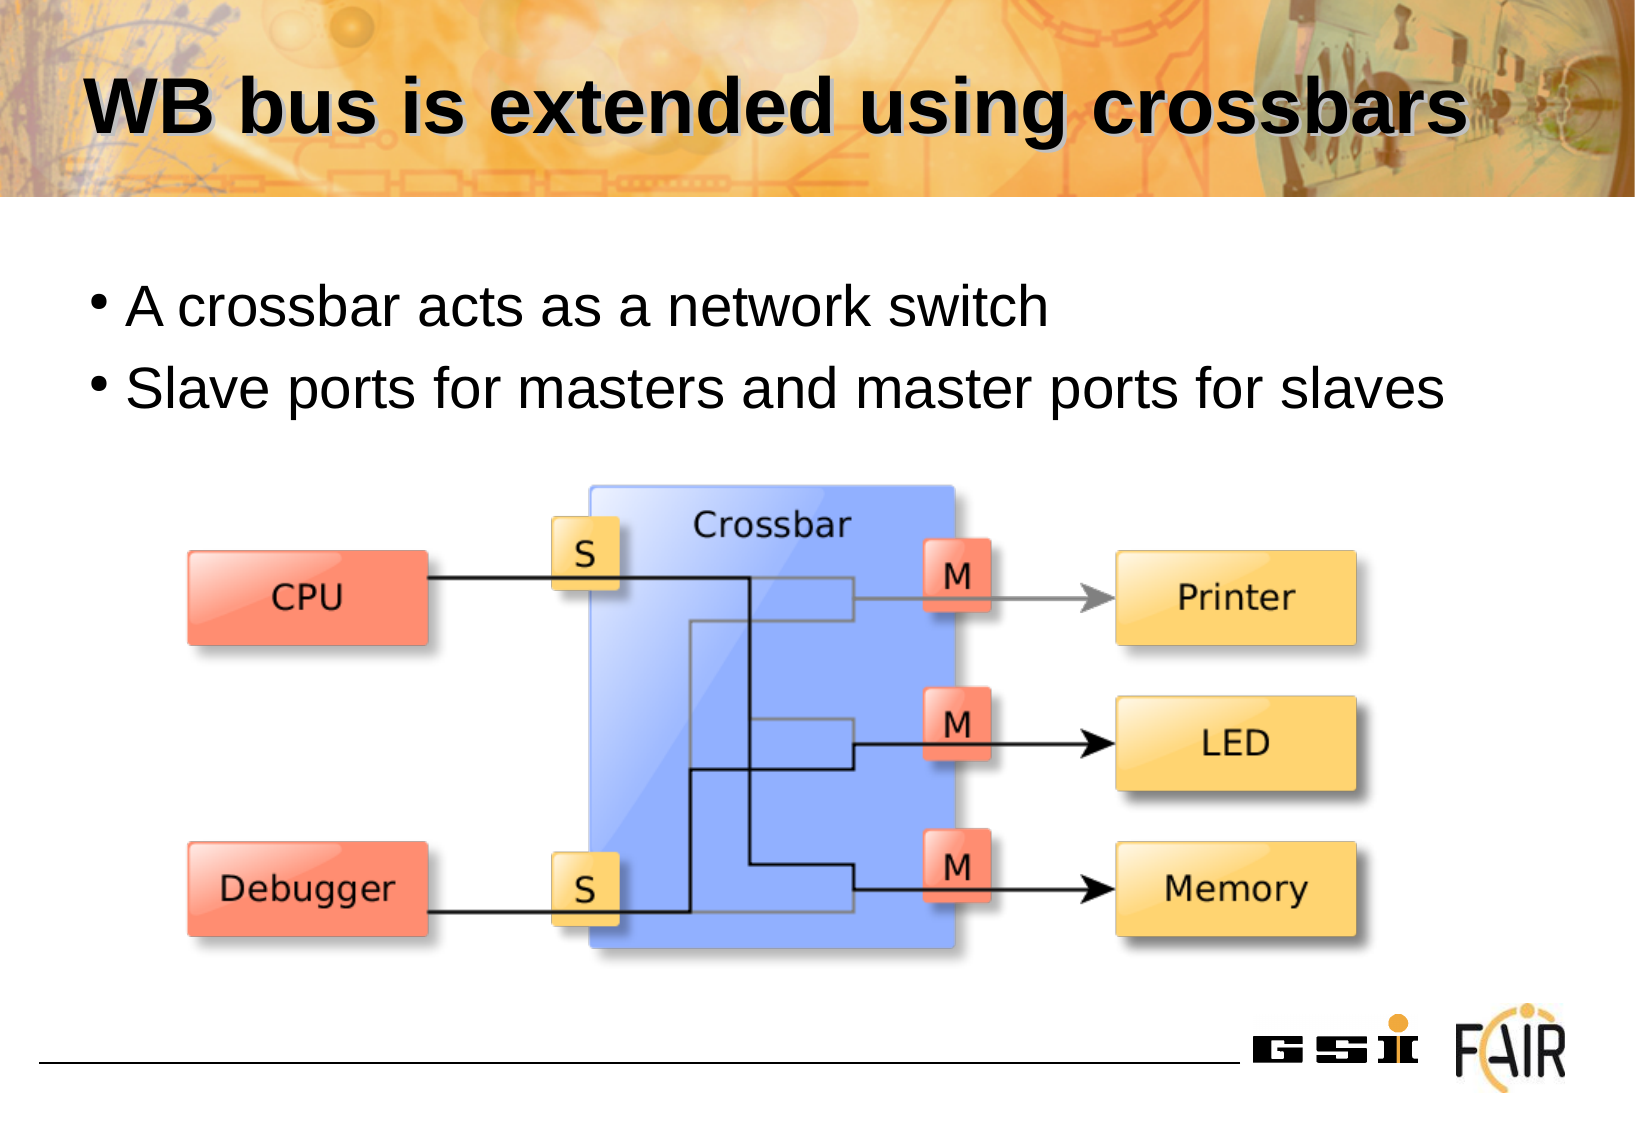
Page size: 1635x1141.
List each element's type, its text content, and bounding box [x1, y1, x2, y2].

picture [0, 0, 1635, 197]
picture [1456, 1003, 1565, 1093]
title WB bus is extended using crossbars [68, 12, 1570, 191]
subtitle A crossbar acts as a network switch Slave ports for masters and master ports for slaves [88, 244, 1560, 443]
picture [1253, 1014, 1418, 1063]
picture [161, 460, 1382, 975]
